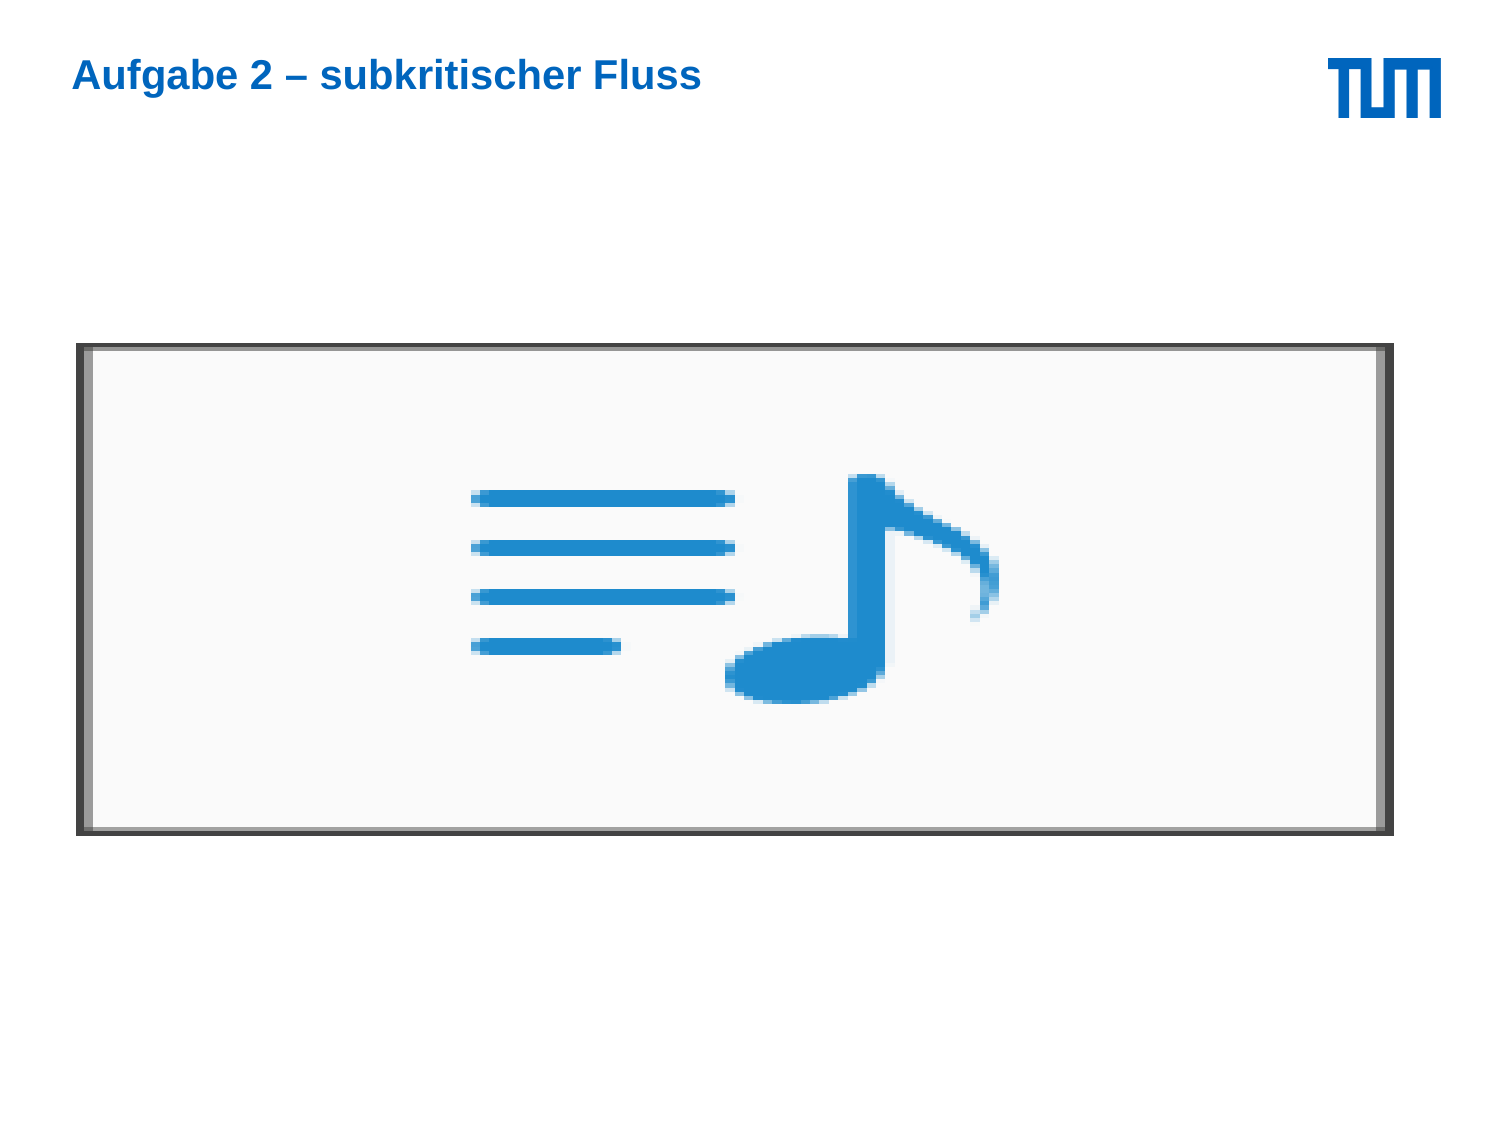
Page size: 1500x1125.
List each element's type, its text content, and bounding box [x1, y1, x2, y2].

text_box [74, 342, 1395, 837]
title Aufgabe 2 – subkritischer Fluss [71, 35, 1453, 277]
